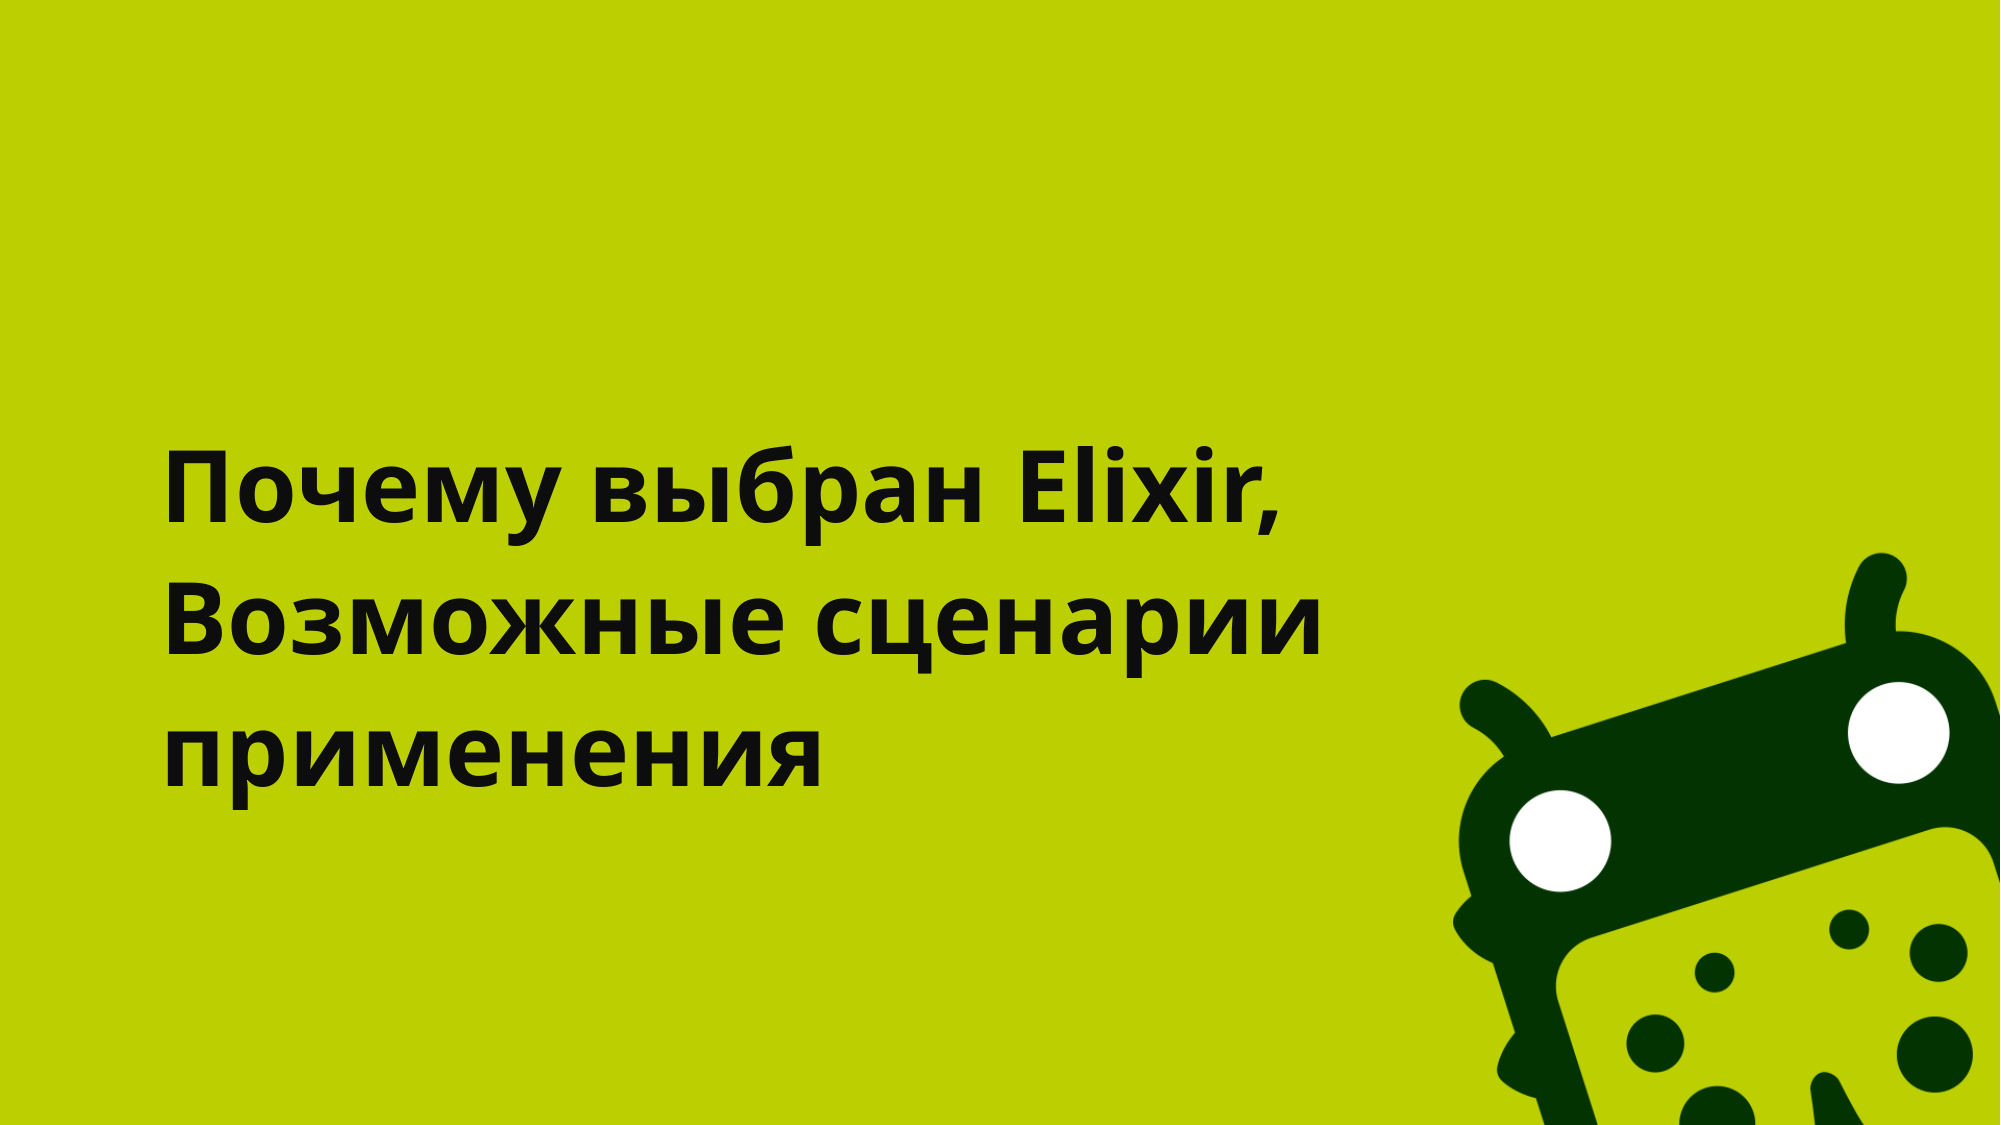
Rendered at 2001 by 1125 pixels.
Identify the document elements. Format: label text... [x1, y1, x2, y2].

picture [0, 0, 2000, 1125]
text_box Почему выбран Elixir, Возможные сценарии применения [146, 403, 1565, 815]
